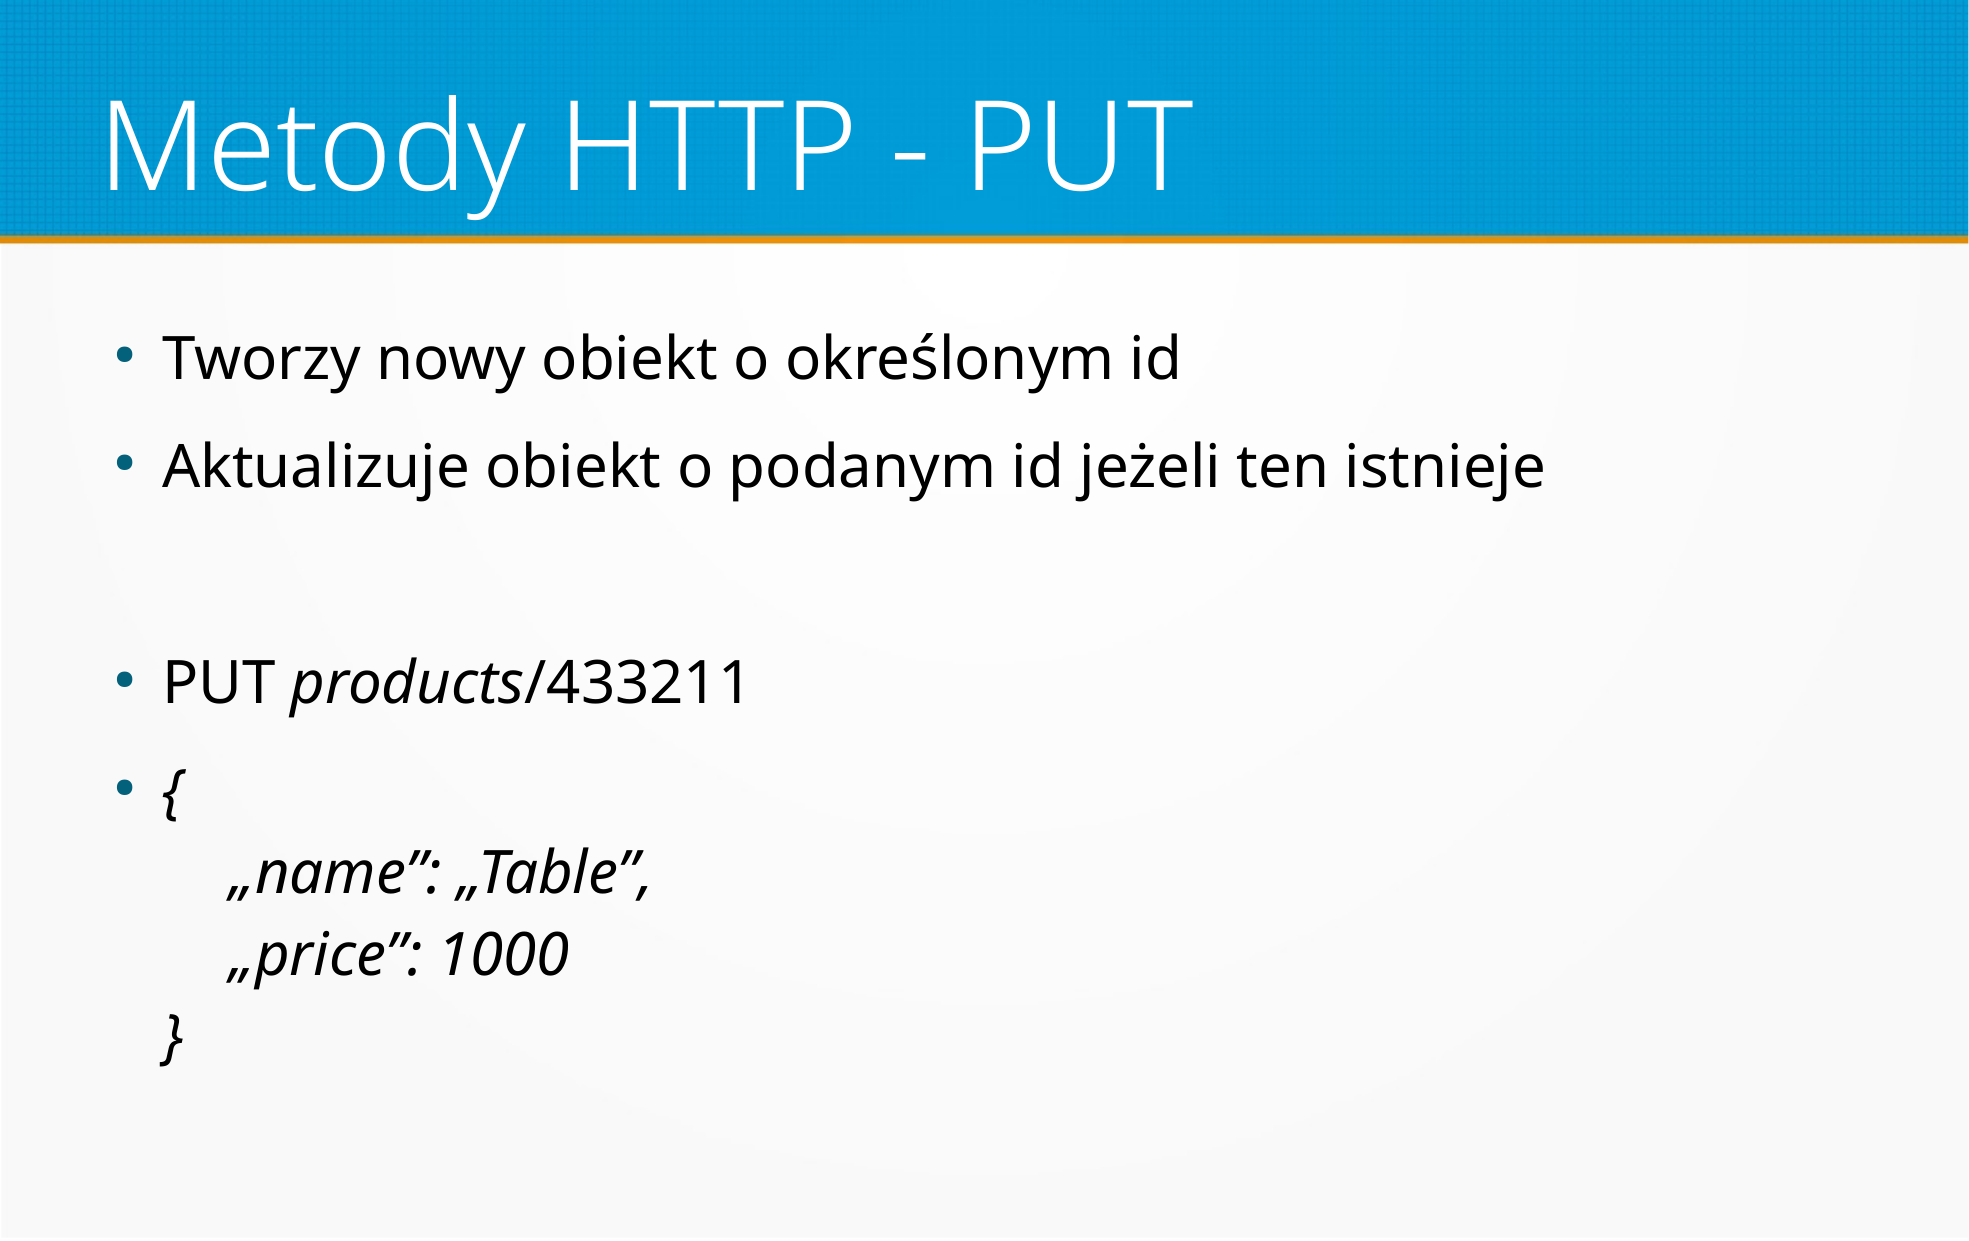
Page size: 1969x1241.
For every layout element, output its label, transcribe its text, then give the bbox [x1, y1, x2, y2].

list Tworzy nowy obiekt o określonym id Aktualizuje obiekt o podanym id jeżeli ten istnieje PUT products/433211 { „name”: „Table”, „price”: 1000 } [98, 315, 1861, 1081]
title Metody HTTP - PUT [98, 19, 1870, 227]
picture [0, 233, 1969, 1241]
